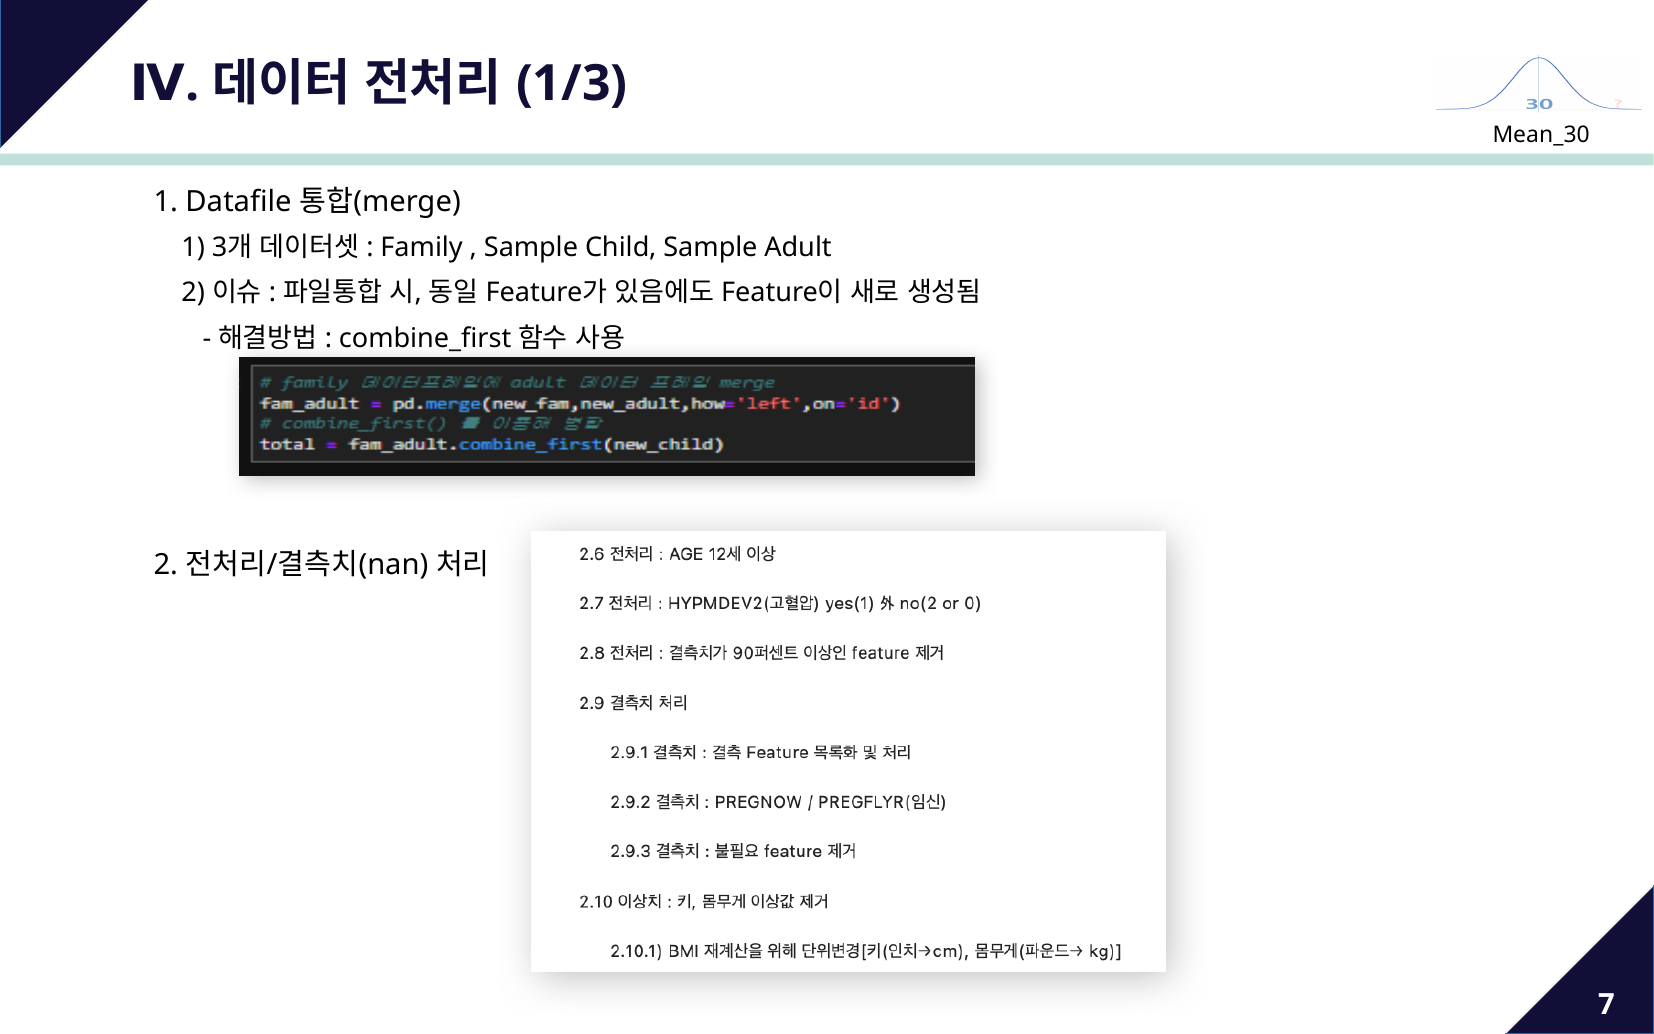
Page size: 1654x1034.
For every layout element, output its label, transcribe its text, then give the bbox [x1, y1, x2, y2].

title Ⅳ. 데이터 전처리 (1/3) [129, 41, 1619, 148]
list 1. Datafile 통합(merge) 1) 3개 데이터셋 : Family , Sample Child, Sample Adult 2) 이슈 : 파일통합 시, 동일 Feature가 있음에도 Feature이 새로 생성됨 - 해결방법 : combine_first 함수 사용 2. 전처리/결측치(nan) 처리 [82, 177, 1571, 975]
picture [1434, 55, 1642, 113]
picture [239, 357, 975, 476]
picture [531, 531, 1166, 973]
text_box <숫자> [1556, 981, 1654, 1025]
text_box Mean_30 [1446, 118, 1636, 148]
